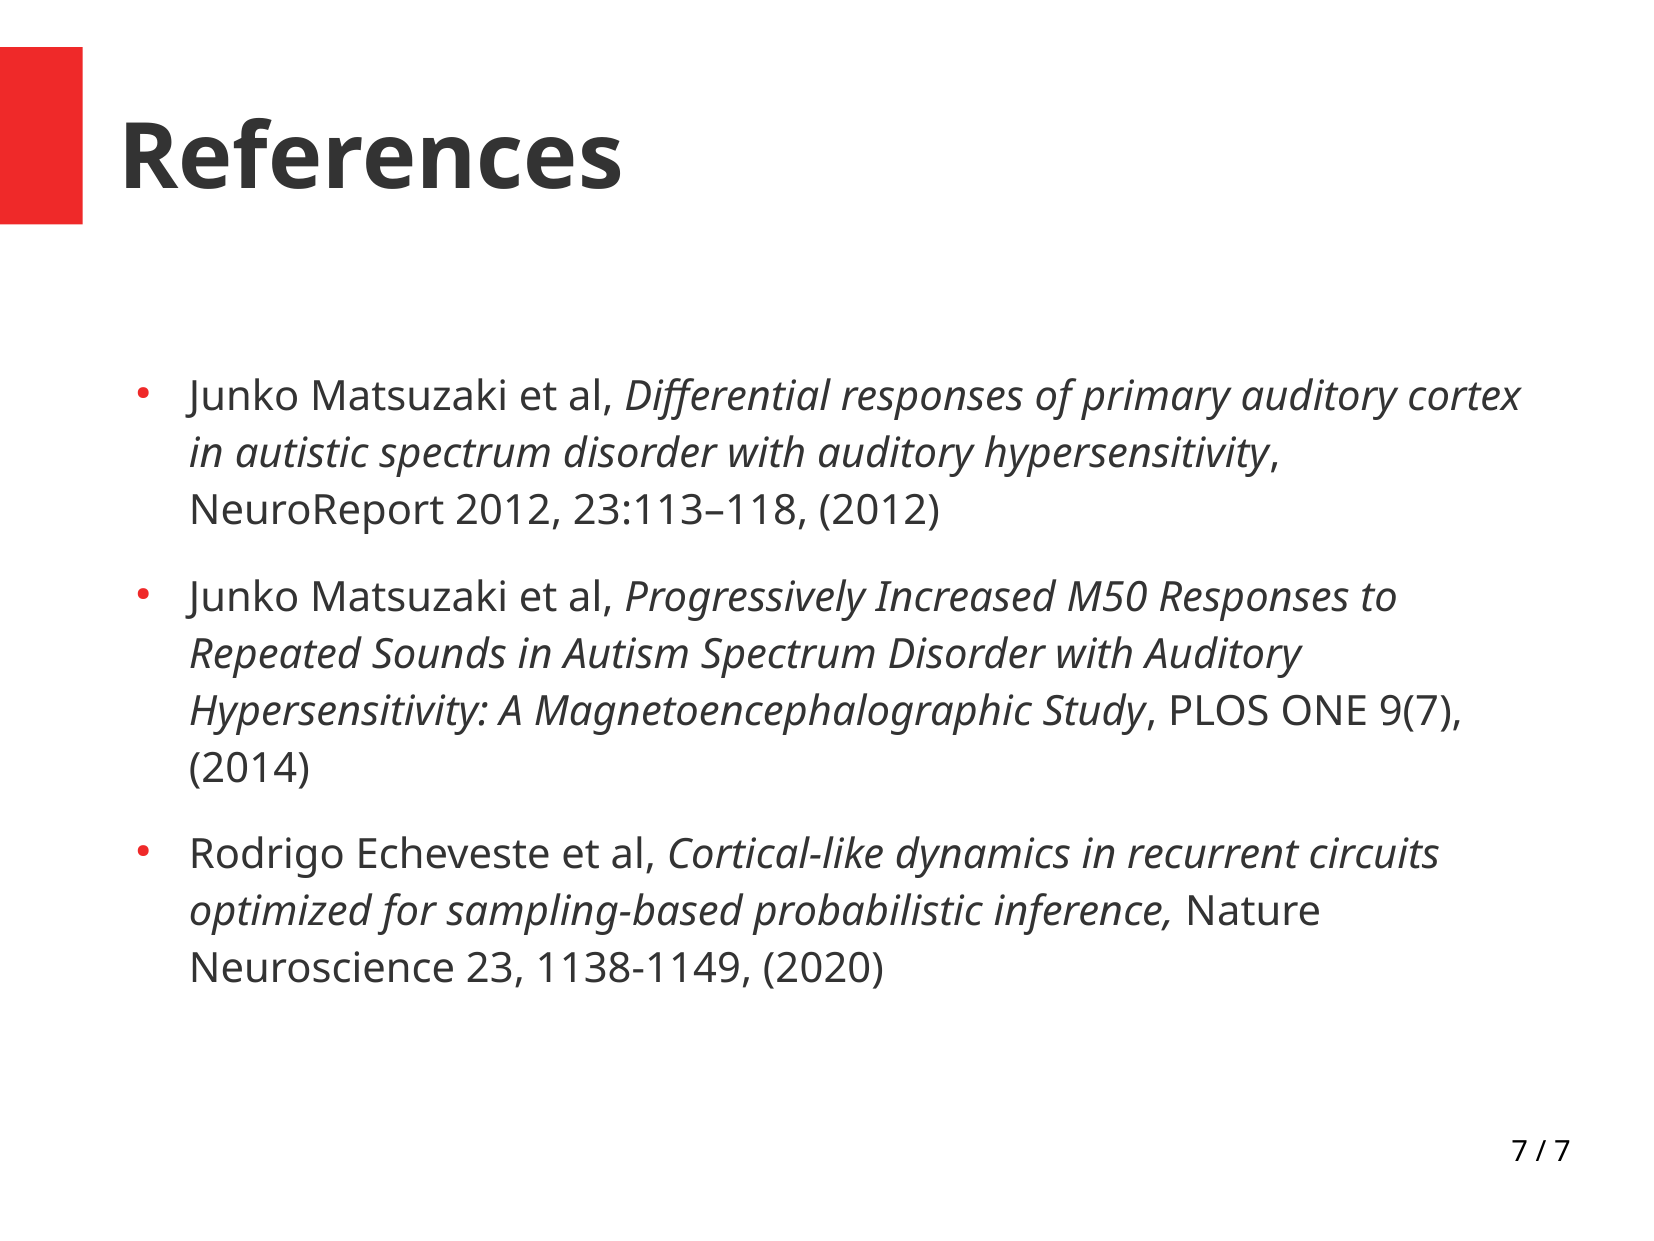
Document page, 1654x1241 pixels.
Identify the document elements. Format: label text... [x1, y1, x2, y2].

list Junko Matsuzaki et al, Differential responses of primary auditory cortex in autistic spectrum disorder with auditory hypersensitivity, NeuroReport 2012, 23:113–118, (2012) Junko Matsuzaki et al, Progressively Increased M50 Responses to Repeated Sounds in Autism Spectrum Disorder with Auditory Hypersensitivity: A Magnetoencephalographic Study, PLOS ONE 9(7), (2014) Rodrigo Echeveste et al, Cortical-like dynamics in recurrent circuits optimized for sampling-based probabilistic inference, Nature Neuroscience 23, 1138-1149, (2020) [118, 366, 1536, 1074]
title References [118, 49, 1571, 257]
